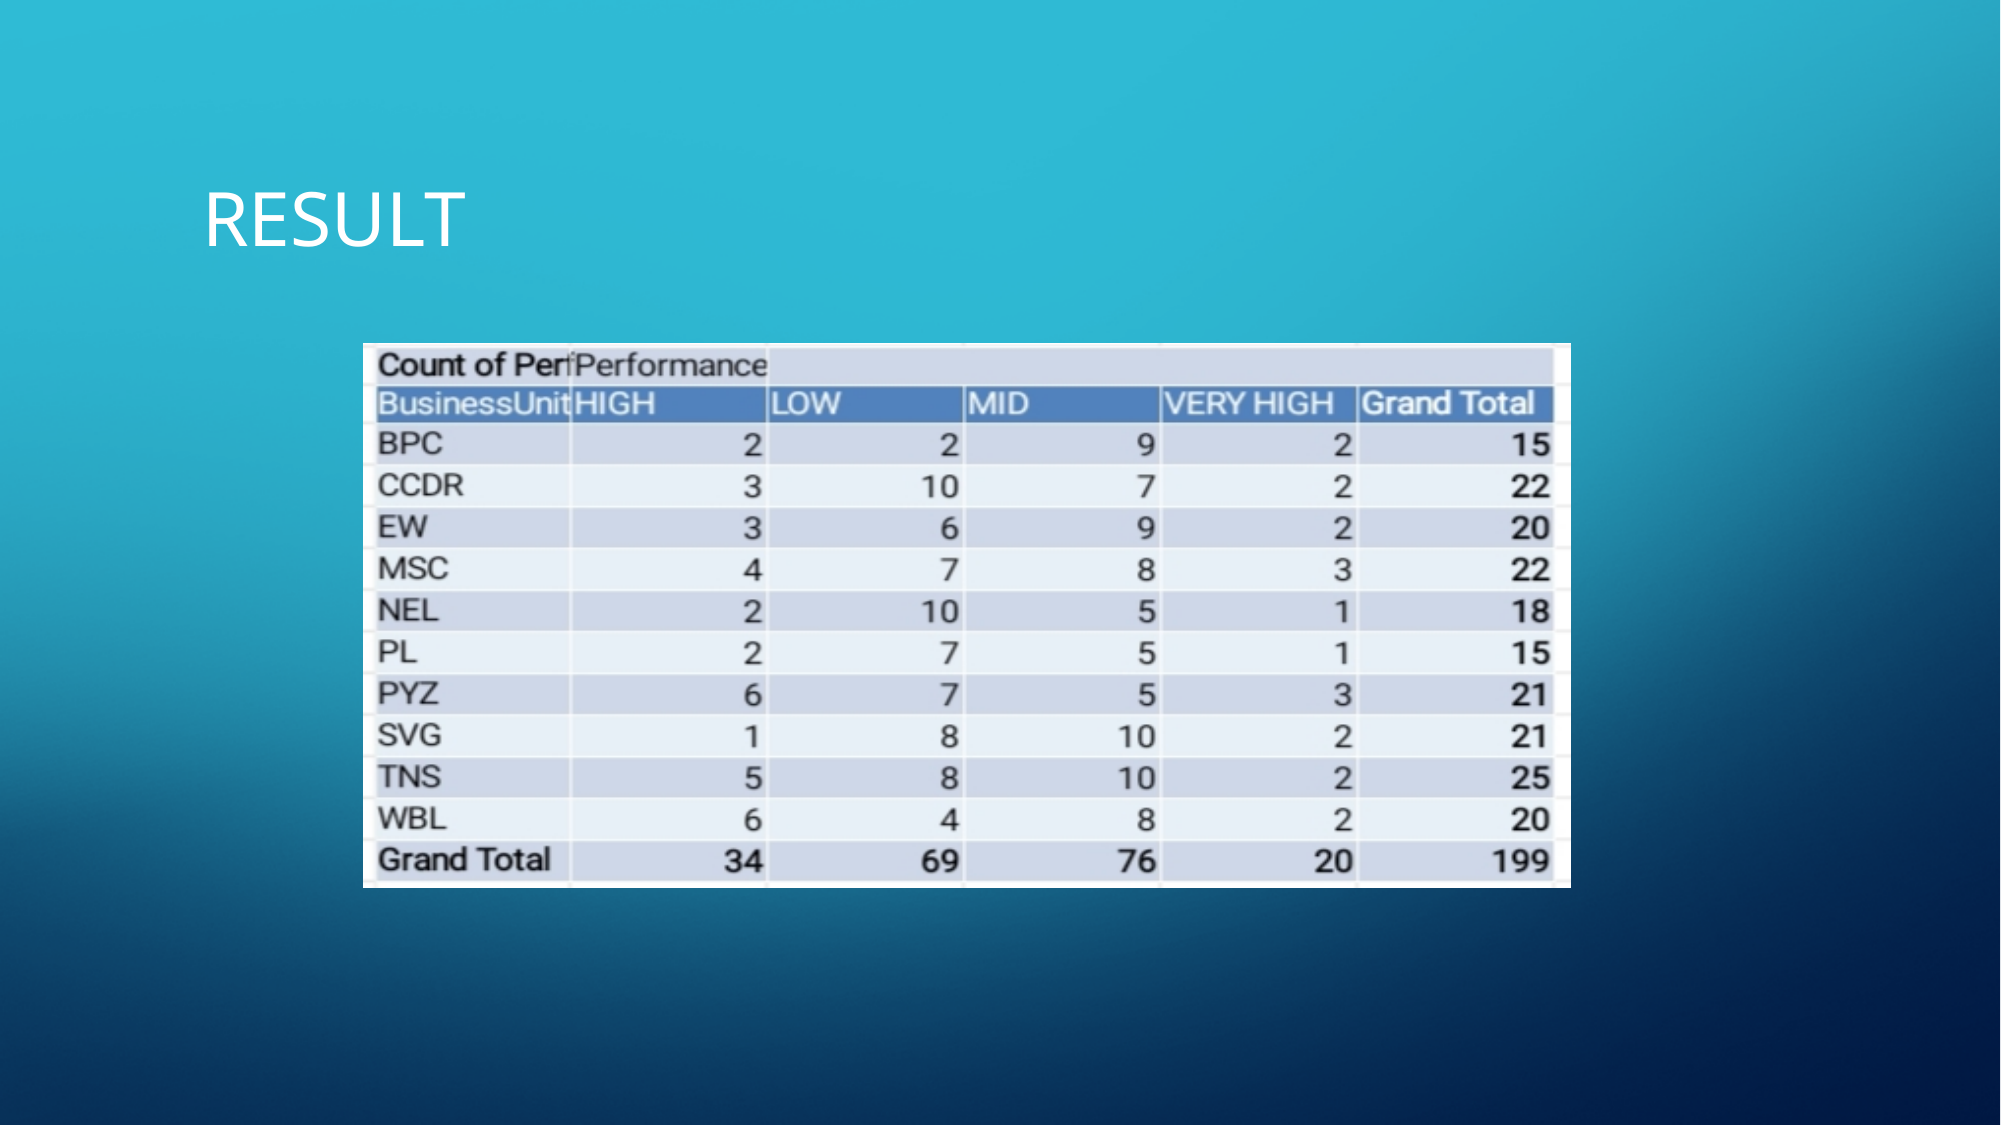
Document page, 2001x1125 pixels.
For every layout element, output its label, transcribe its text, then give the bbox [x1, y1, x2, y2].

picture [363, 343, 1571, 888]
title Result [187, 101, 1813, 344]
